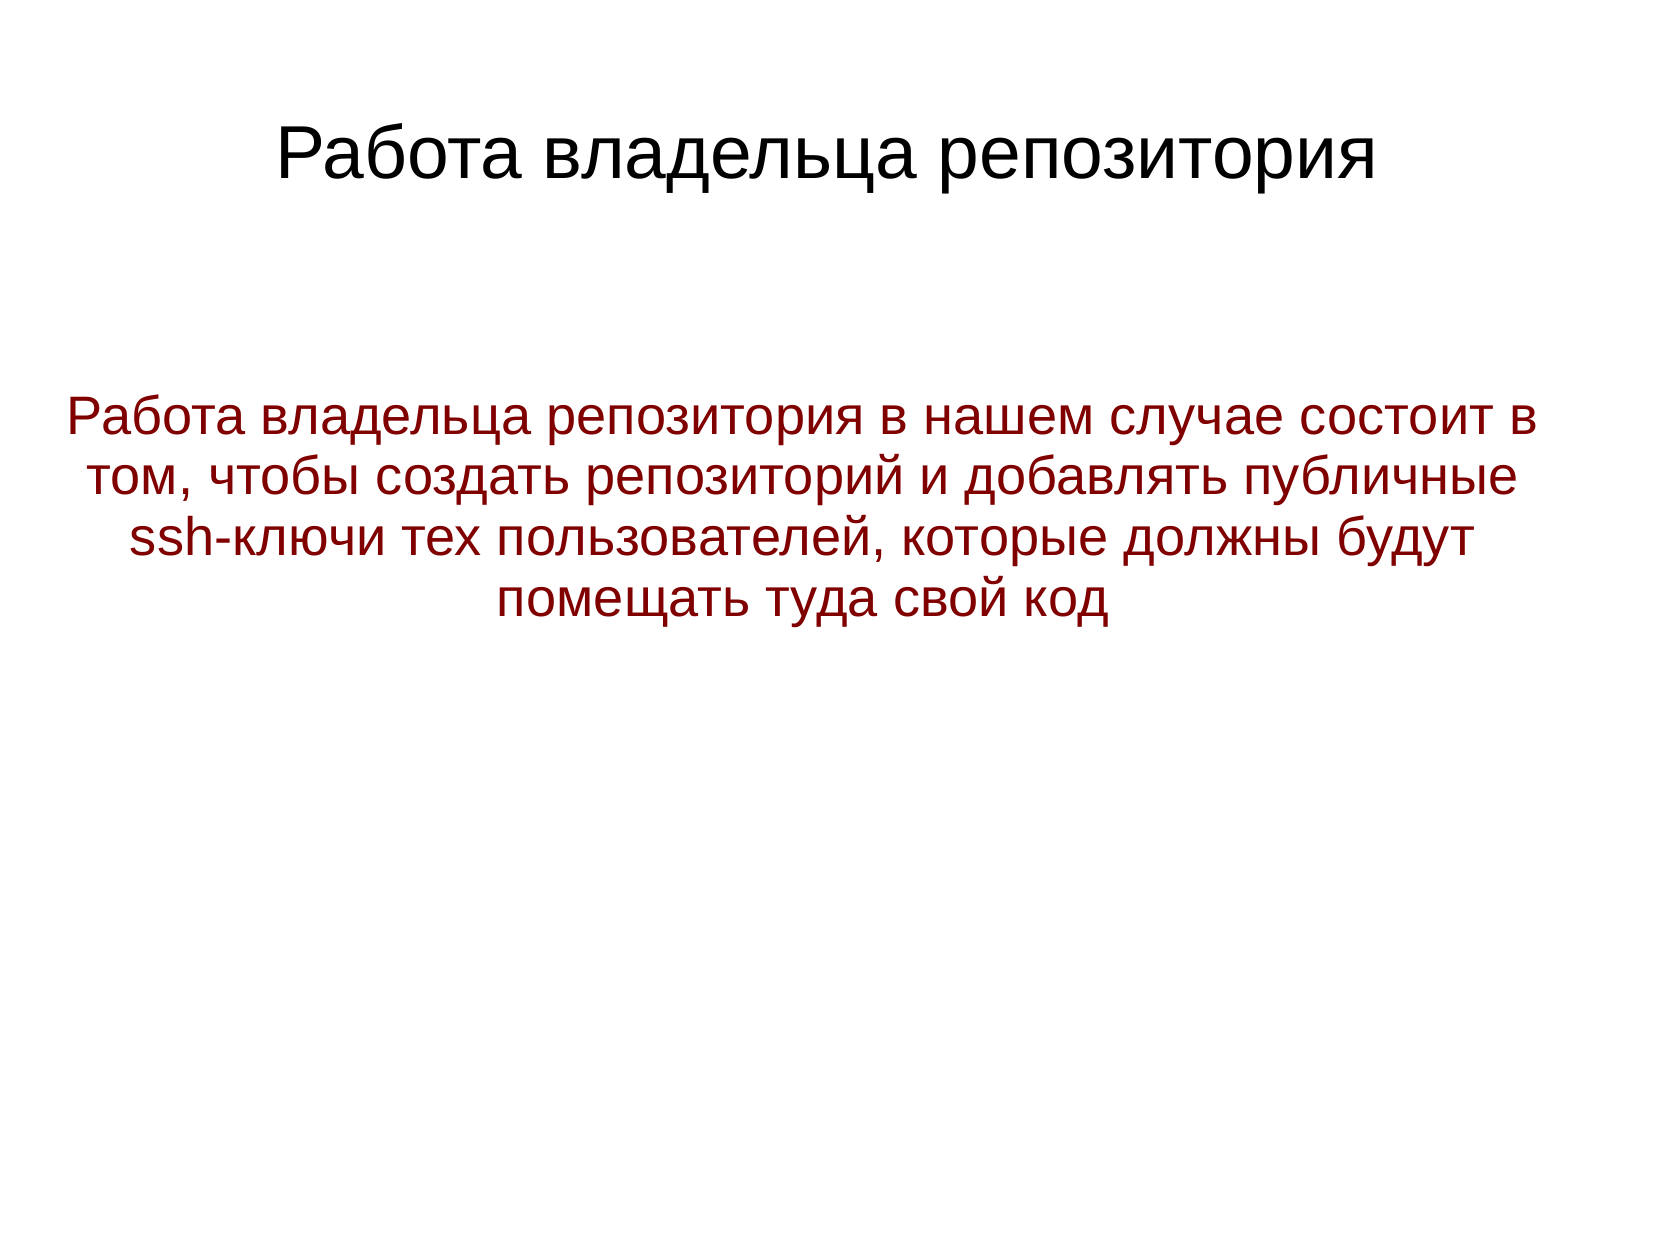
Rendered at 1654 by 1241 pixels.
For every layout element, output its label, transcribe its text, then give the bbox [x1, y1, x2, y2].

title Работа владельца репозитория [82, 49, 1571, 257]
text_box Работа владельца репозитория в нашем случае состоит в том, чтобы создать репозиторий и добавлять публичные ssh-ключи тех пользователей, которые должны будут помещать туда свой код [35, 377, 1571, 635]
